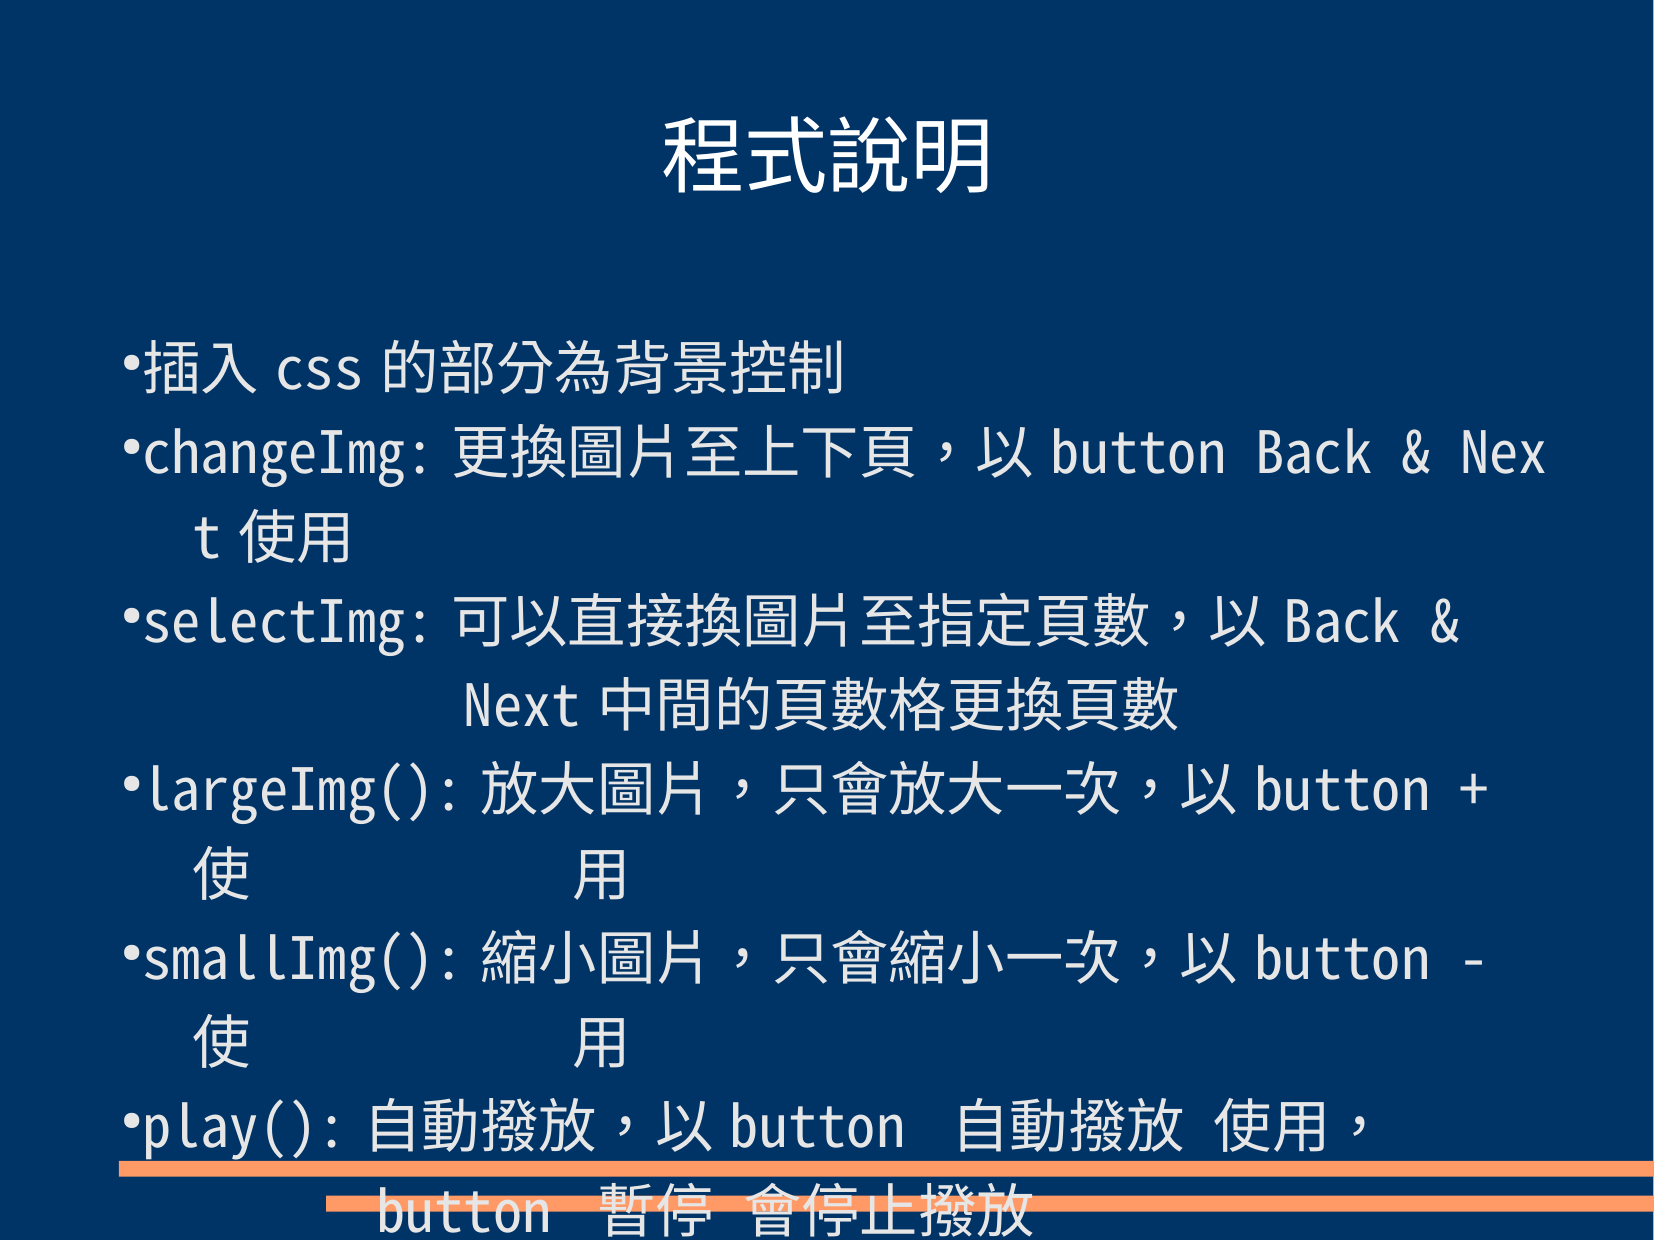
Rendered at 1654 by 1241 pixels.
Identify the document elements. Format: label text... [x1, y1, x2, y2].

list 插入css的部分為背景控制 changeImg:更換圖片至上下頁，以button Back & Next使用 selectImg:可以直接換圖片至指定頁數，以Back & Next中間的頁數格更換頁數 largeImg():放大圖片，只會放大一次，以button +使 用 smallImg():縮小圖片，只會縮小一次，以button -使 用 play():自動撥放，以button 自動撥放 使用， button 暫停 會停止撥放 [121, 322, 1561, 1132]
title 程式說明 [121, 46, 1534, 254]
